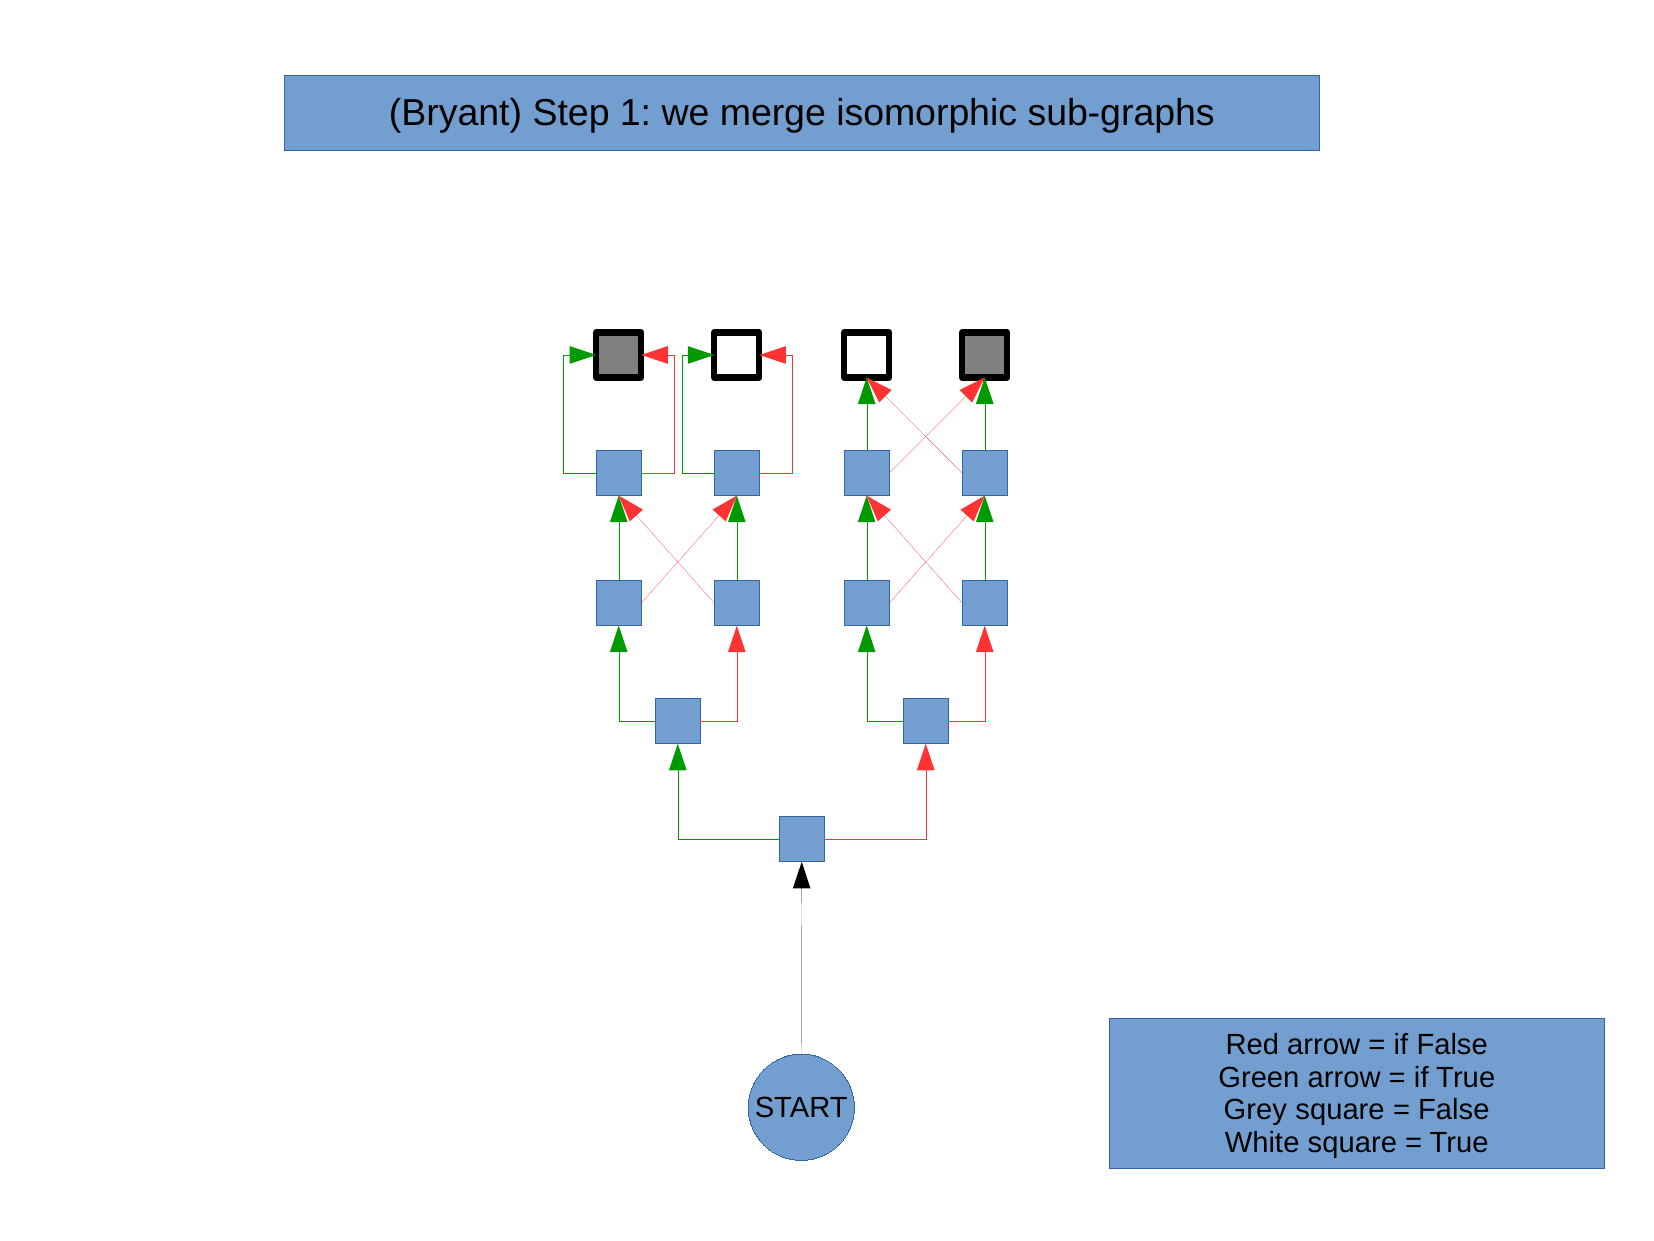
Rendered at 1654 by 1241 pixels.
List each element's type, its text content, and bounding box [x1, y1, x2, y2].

text_box [844, 332, 890, 378]
text_box [779, 816, 825, 862]
text_box [596, 580, 642, 626]
text_box [714, 450, 760, 496]
text_box [962, 450, 1008, 496]
text_box [714, 580, 760, 626]
text_box [596, 450, 642, 496]
text_box [655, 698, 701, 744]
text_box START [748, 1054, 855, 1161]
text_box (Bryant) Step 1: we merge isomorphic sub-graphs [284, 75, 1320, 151]
text_box [962, 332, 1008, 378]
text_box Red arrow = if False Green arrow = if True Grey square = False White square = True [1109, 1018, 1605, 1169]
text_box [962, 580, 1008, 626]
text_box [714, 332, 760, 378]
text_box [596, 332, 642, 378]
text_box [844, 450, 890, 496]
text_box [903, 698, 949, 744]
text_box [844, 580, 890, 626]
